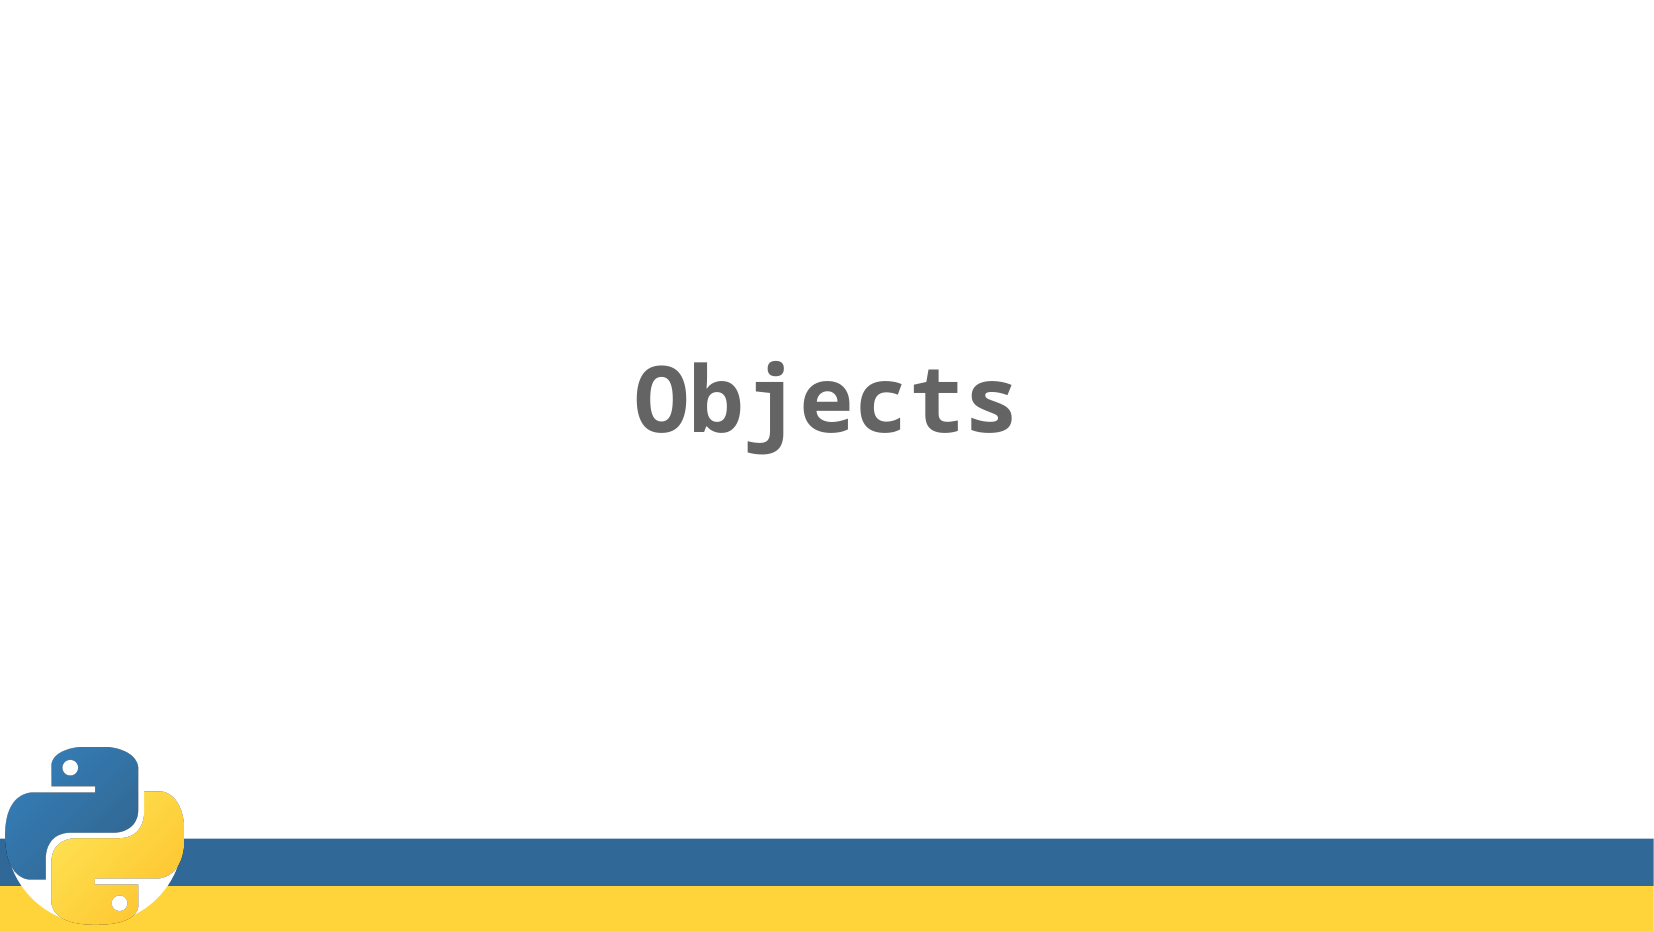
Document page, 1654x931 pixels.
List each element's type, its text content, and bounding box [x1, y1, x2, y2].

picture [5, 747, 184, 925]
subtitle Objects [82, 37, 1571, 757]
